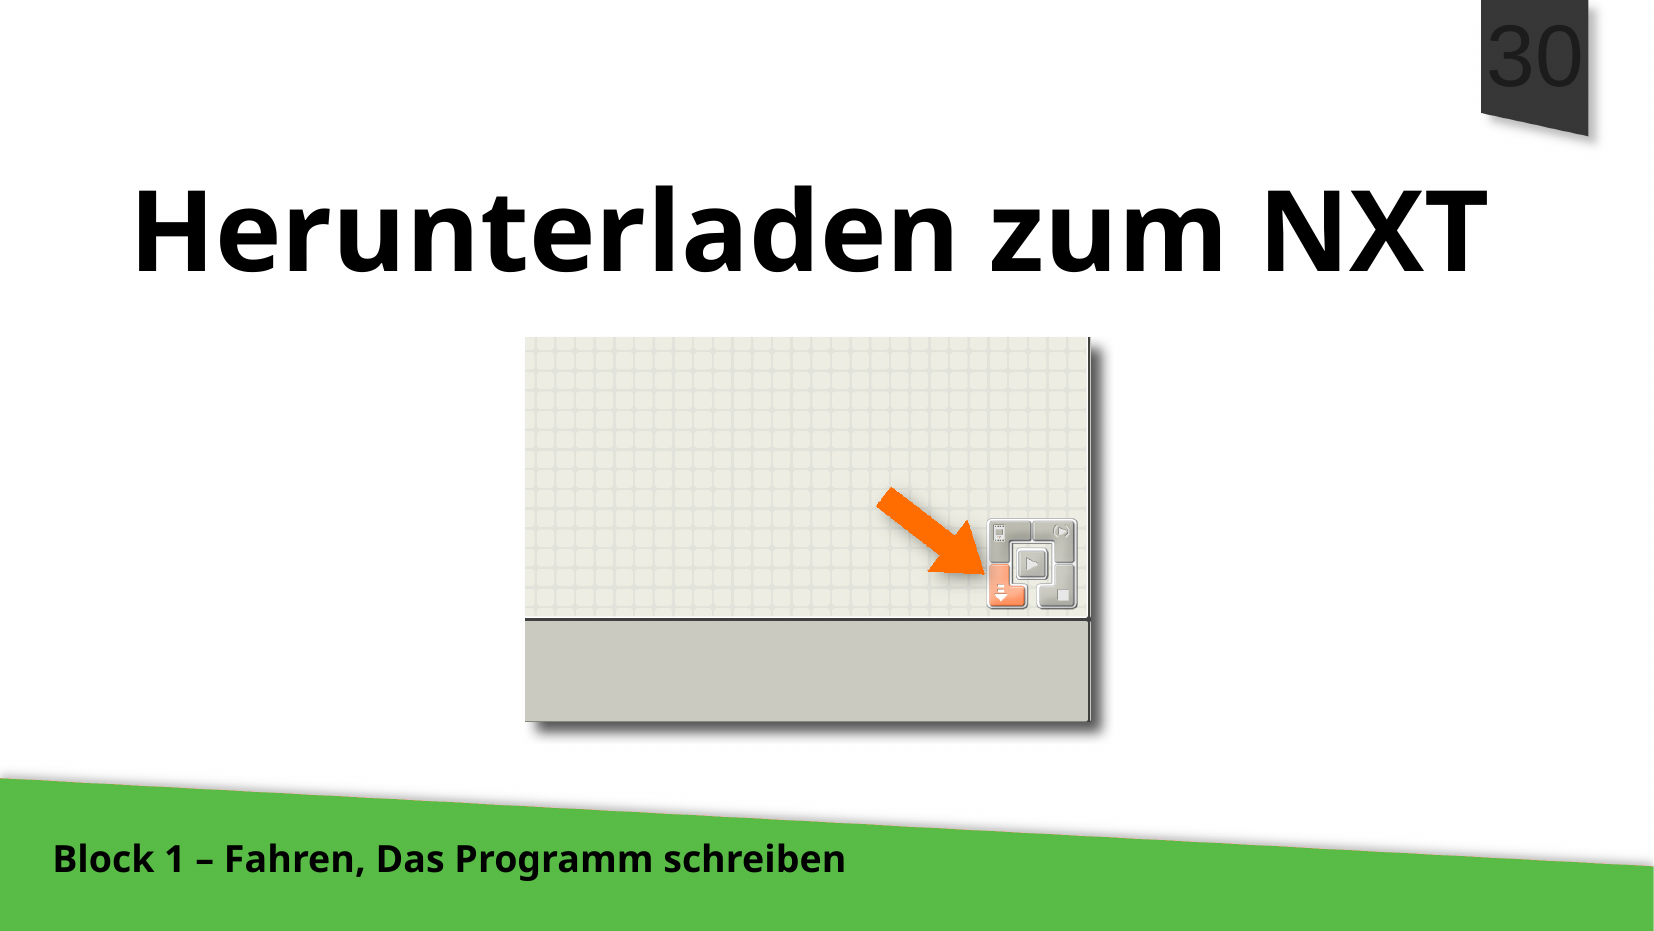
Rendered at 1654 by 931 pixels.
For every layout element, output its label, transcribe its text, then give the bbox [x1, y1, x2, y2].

text_box <number> [923, 0, 1599, 141]
title Herunterladen zum NXT [120, 150, 1501, 306]
picture [0, 0, 1654, 931]
text_box Block 1 – Fahren, Das Programm schreiben [37, 825, 863, 901]
